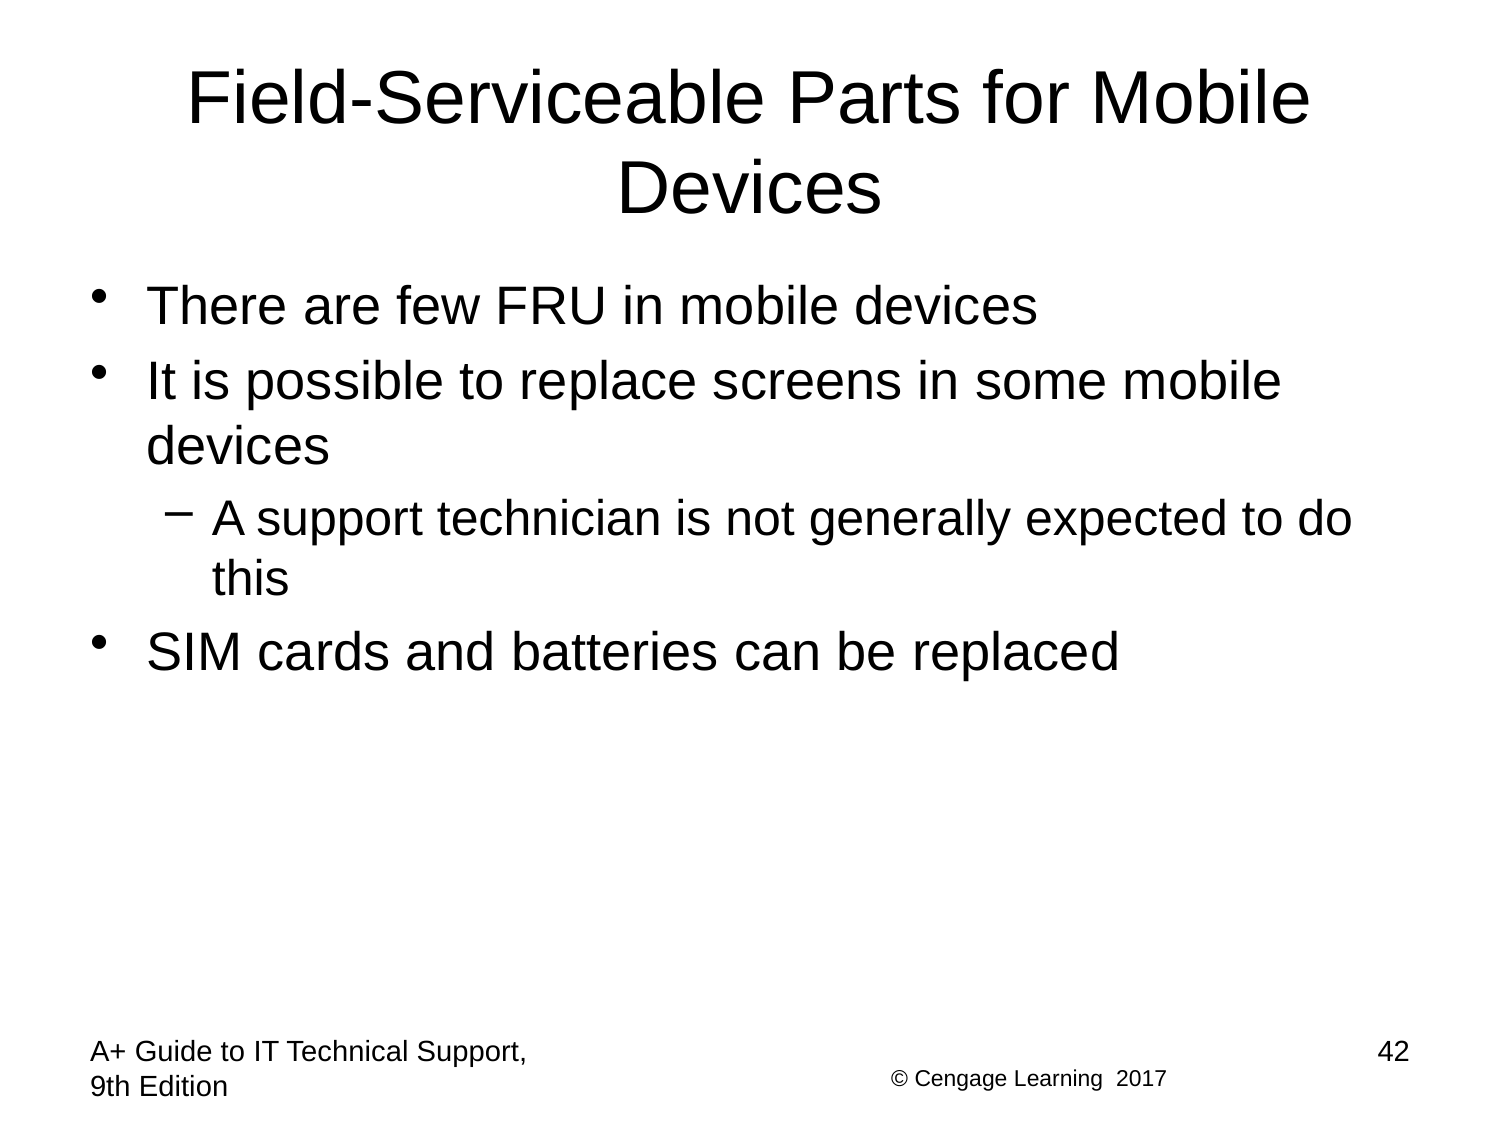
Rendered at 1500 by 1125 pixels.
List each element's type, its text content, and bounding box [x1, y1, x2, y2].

list There are few FRU in mobile devices It is possible to replace screens in some mobile devices A support technician is not generally expected to do this SIM cards and batteries can be replaced [75, 262, 1425, 1005]
title Field-Serviceable Parts for Mobile Devices [75, 45, 1425, 233]
slide_number <number> [1312, 1024, 1425, 1103]
footer A+ Guide to IT Technical Support, 9th Edition [75, 1024, 588, 1103]
